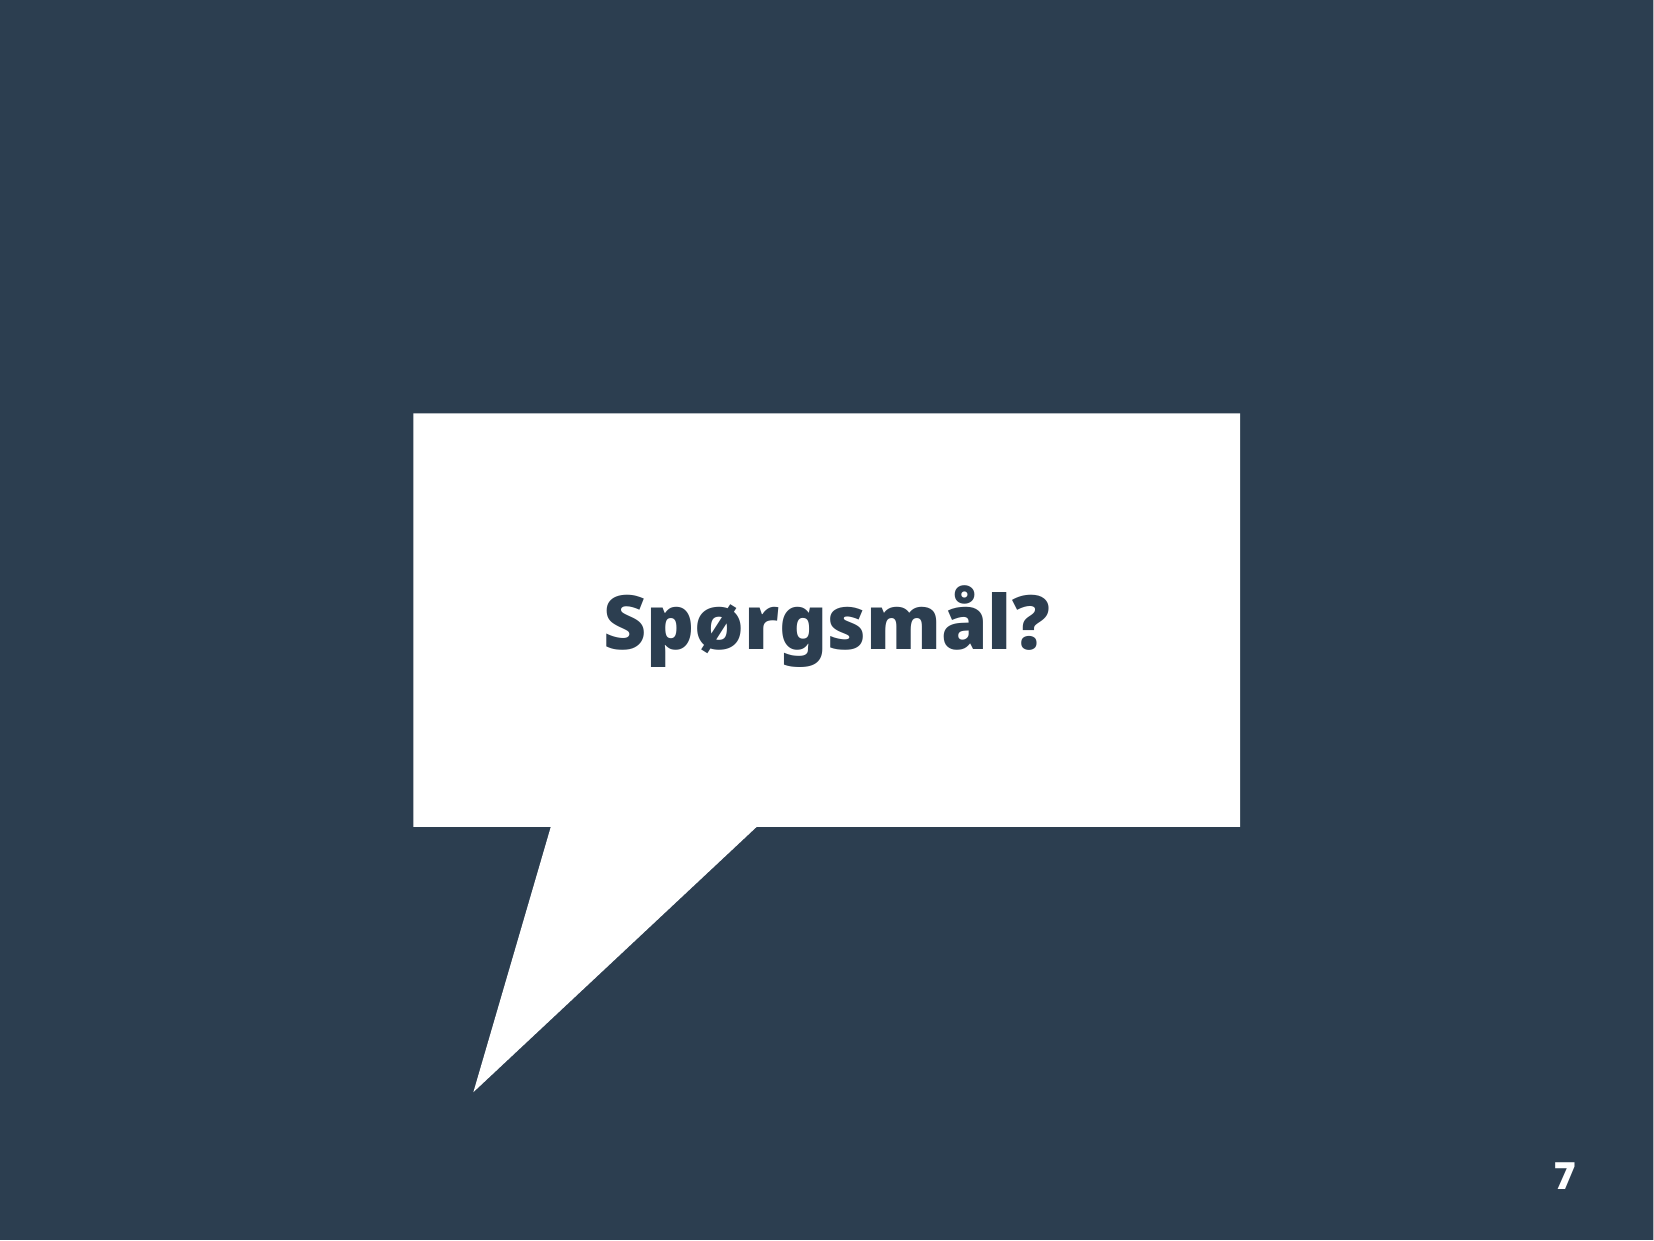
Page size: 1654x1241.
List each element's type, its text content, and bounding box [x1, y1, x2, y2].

title Spørgsmål? [442, 442, 1211, 798]
